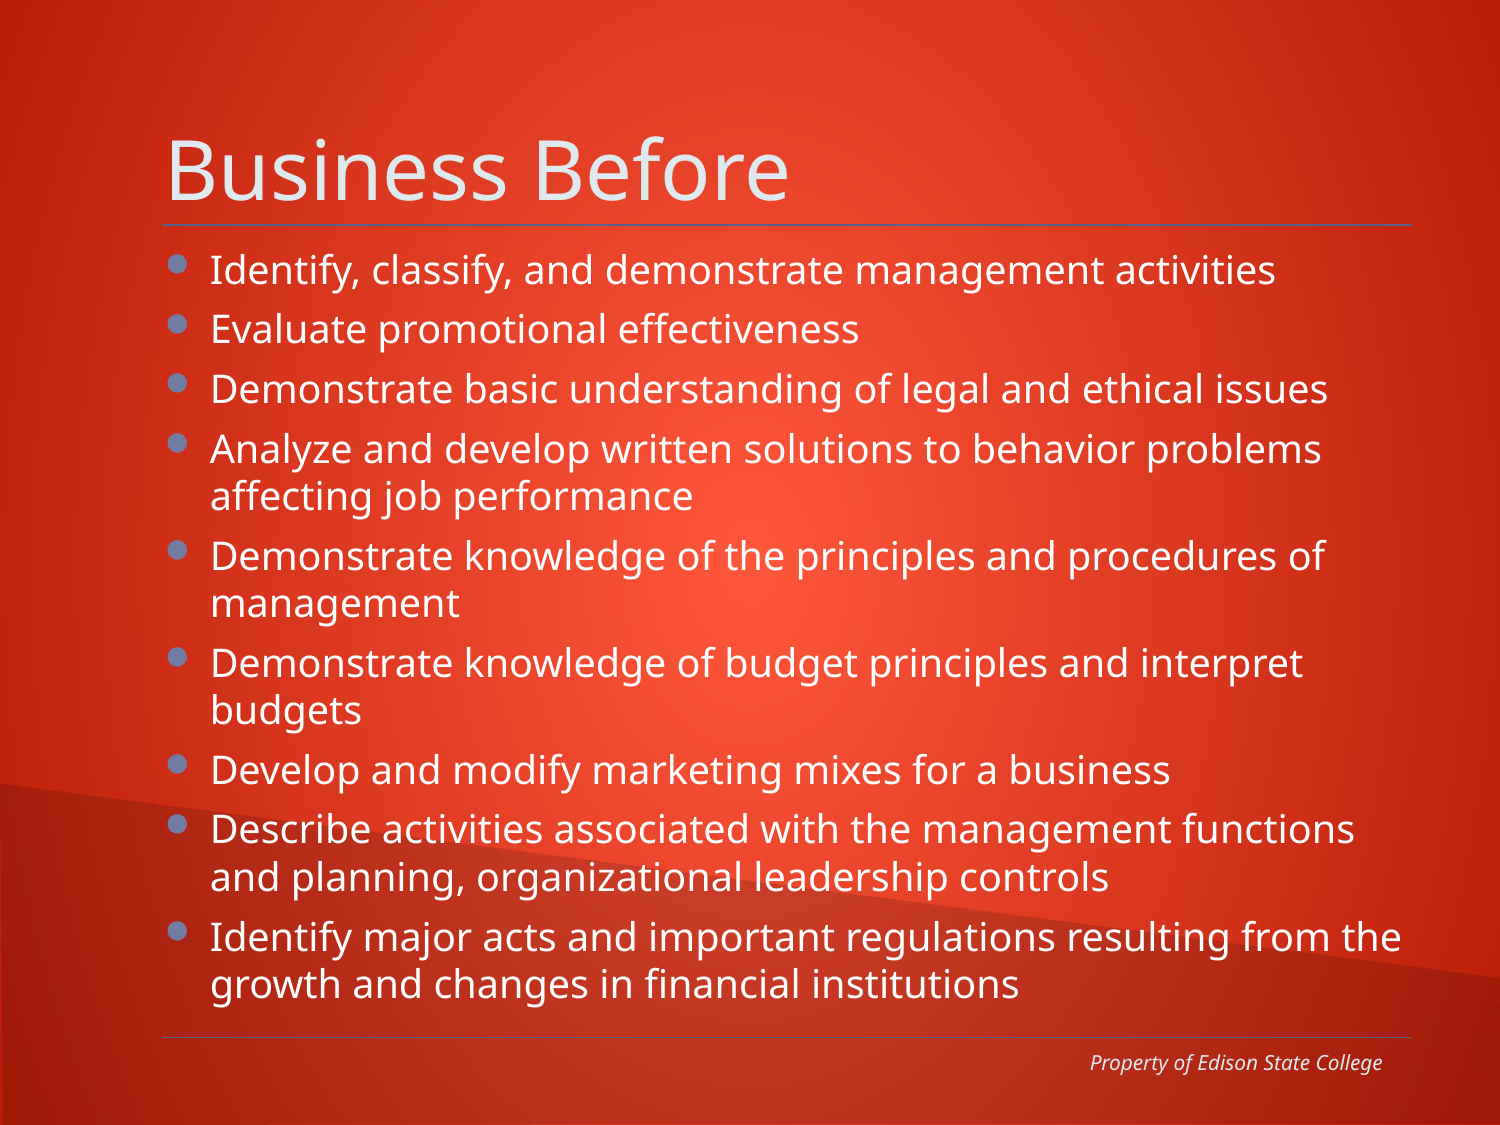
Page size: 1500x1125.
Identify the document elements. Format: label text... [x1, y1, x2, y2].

title Business Before [150, 45, 1425, 233]
footer Property of Edison State College [1074, 1025, 1463, 1100]
list Identify, classify, and demonstrate management activities Evaluate promotional effectiveness Demonstrate basic understanding of legal and ethical issues Analyze and develop written solutions to behavior problems affecting job performance Demonstrate knowledge of the principles and procedures of management Demonstrate knowledge of budget principles and interpret budgets Develop and modify marketing mixes for a business Describe activities associated with the management functions and planning, organizational leadership controls Identify major acts and important regulations resulting from the growth and changes in financial institutions [150, 237, 1425, 988]
